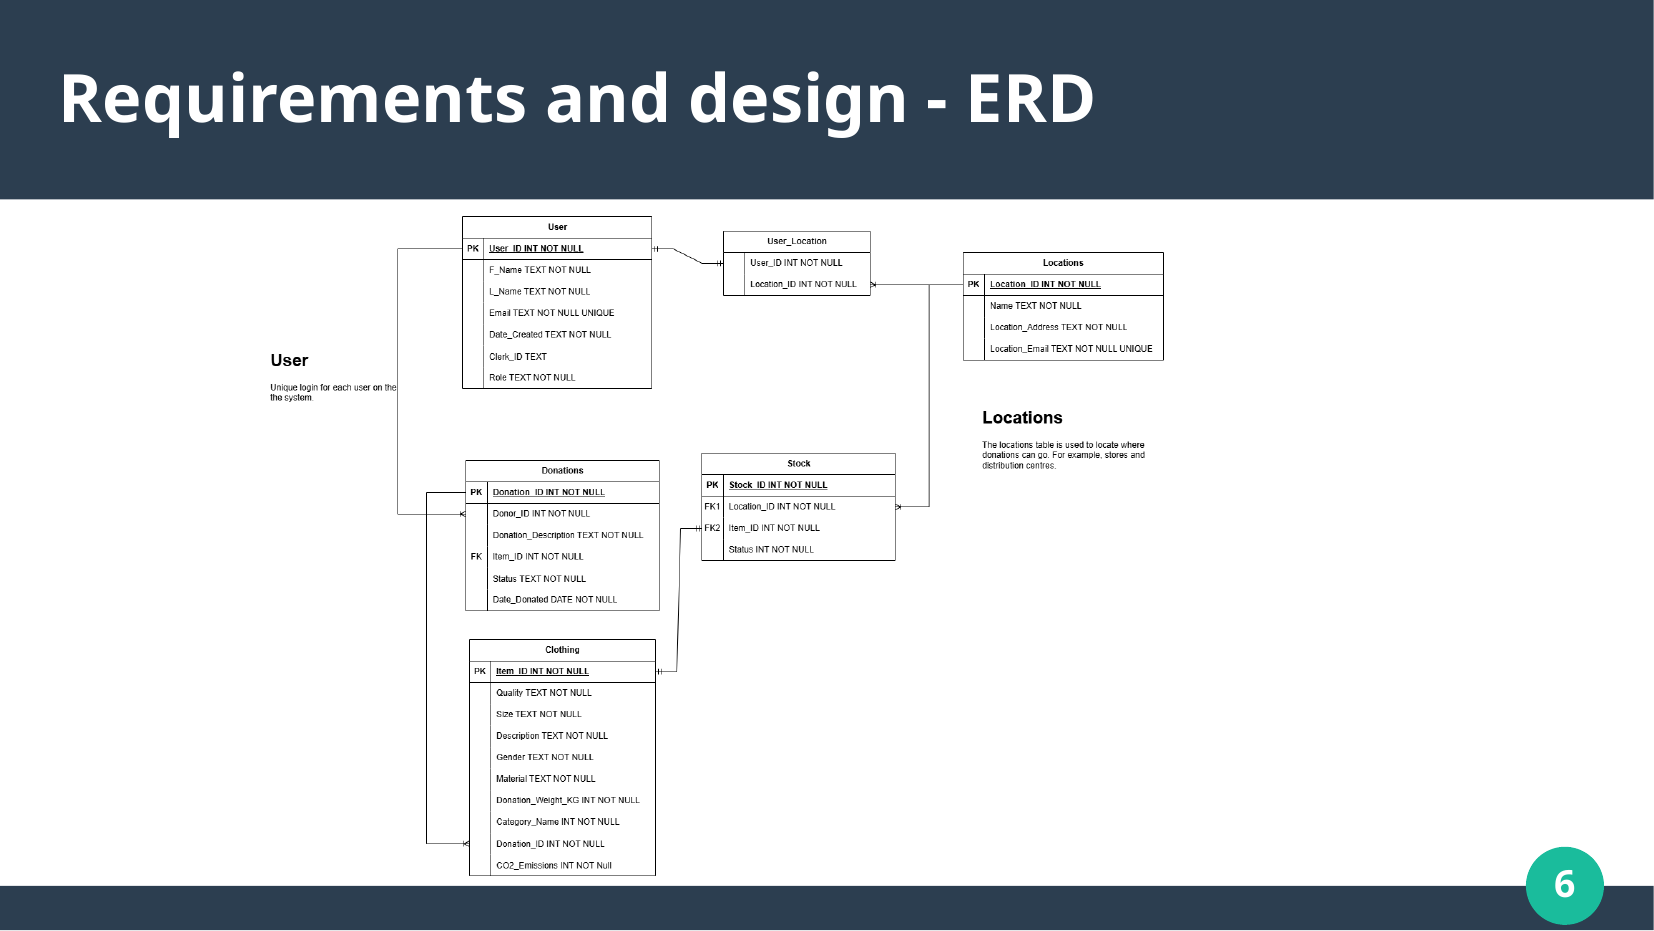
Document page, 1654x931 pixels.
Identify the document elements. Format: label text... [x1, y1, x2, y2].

text_box [1505, 848, 1625, 923]
title Requirements and design - ERD [59, 37, 1595, 155]
picture [247, 216, 1167, 876]
